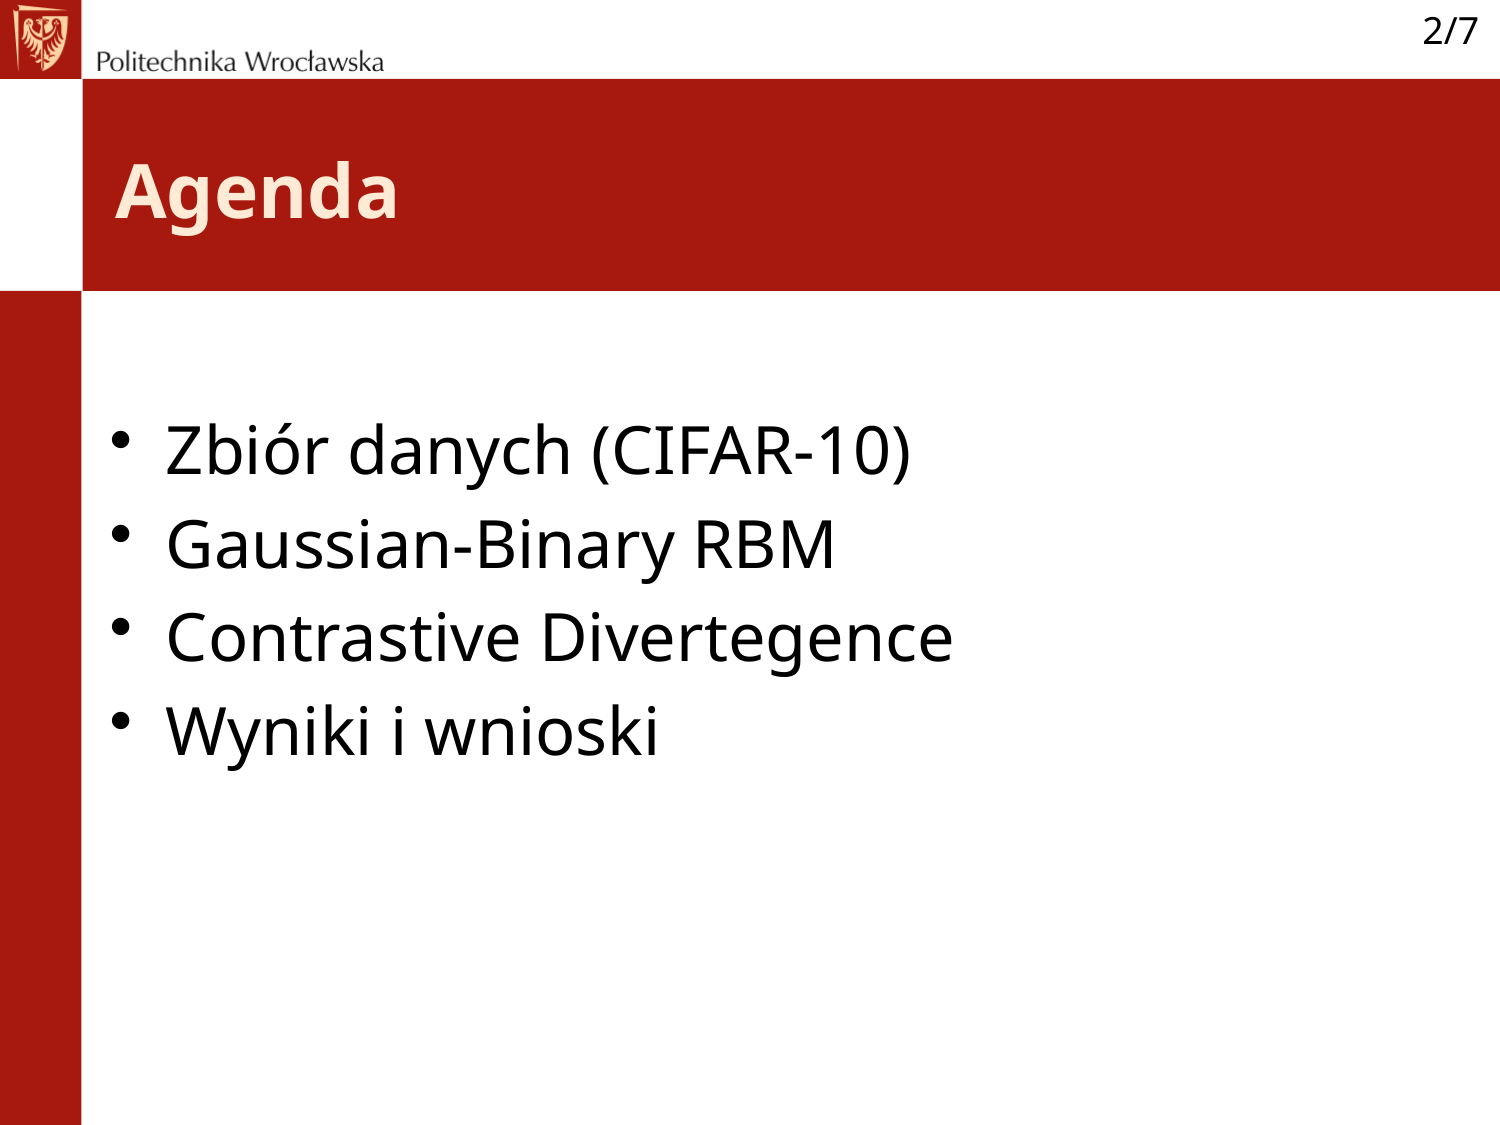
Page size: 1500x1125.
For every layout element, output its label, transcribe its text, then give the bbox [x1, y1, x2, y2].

list Zbiór danych (CIFAR-10) Gaussian-Binary RBM Contrastive Divertegence Wyniki i wnioski [94, 307, 1477, 1105]
picture [0, 0, 384, 79]
title Agenda [100, 103, 1483, 274]
